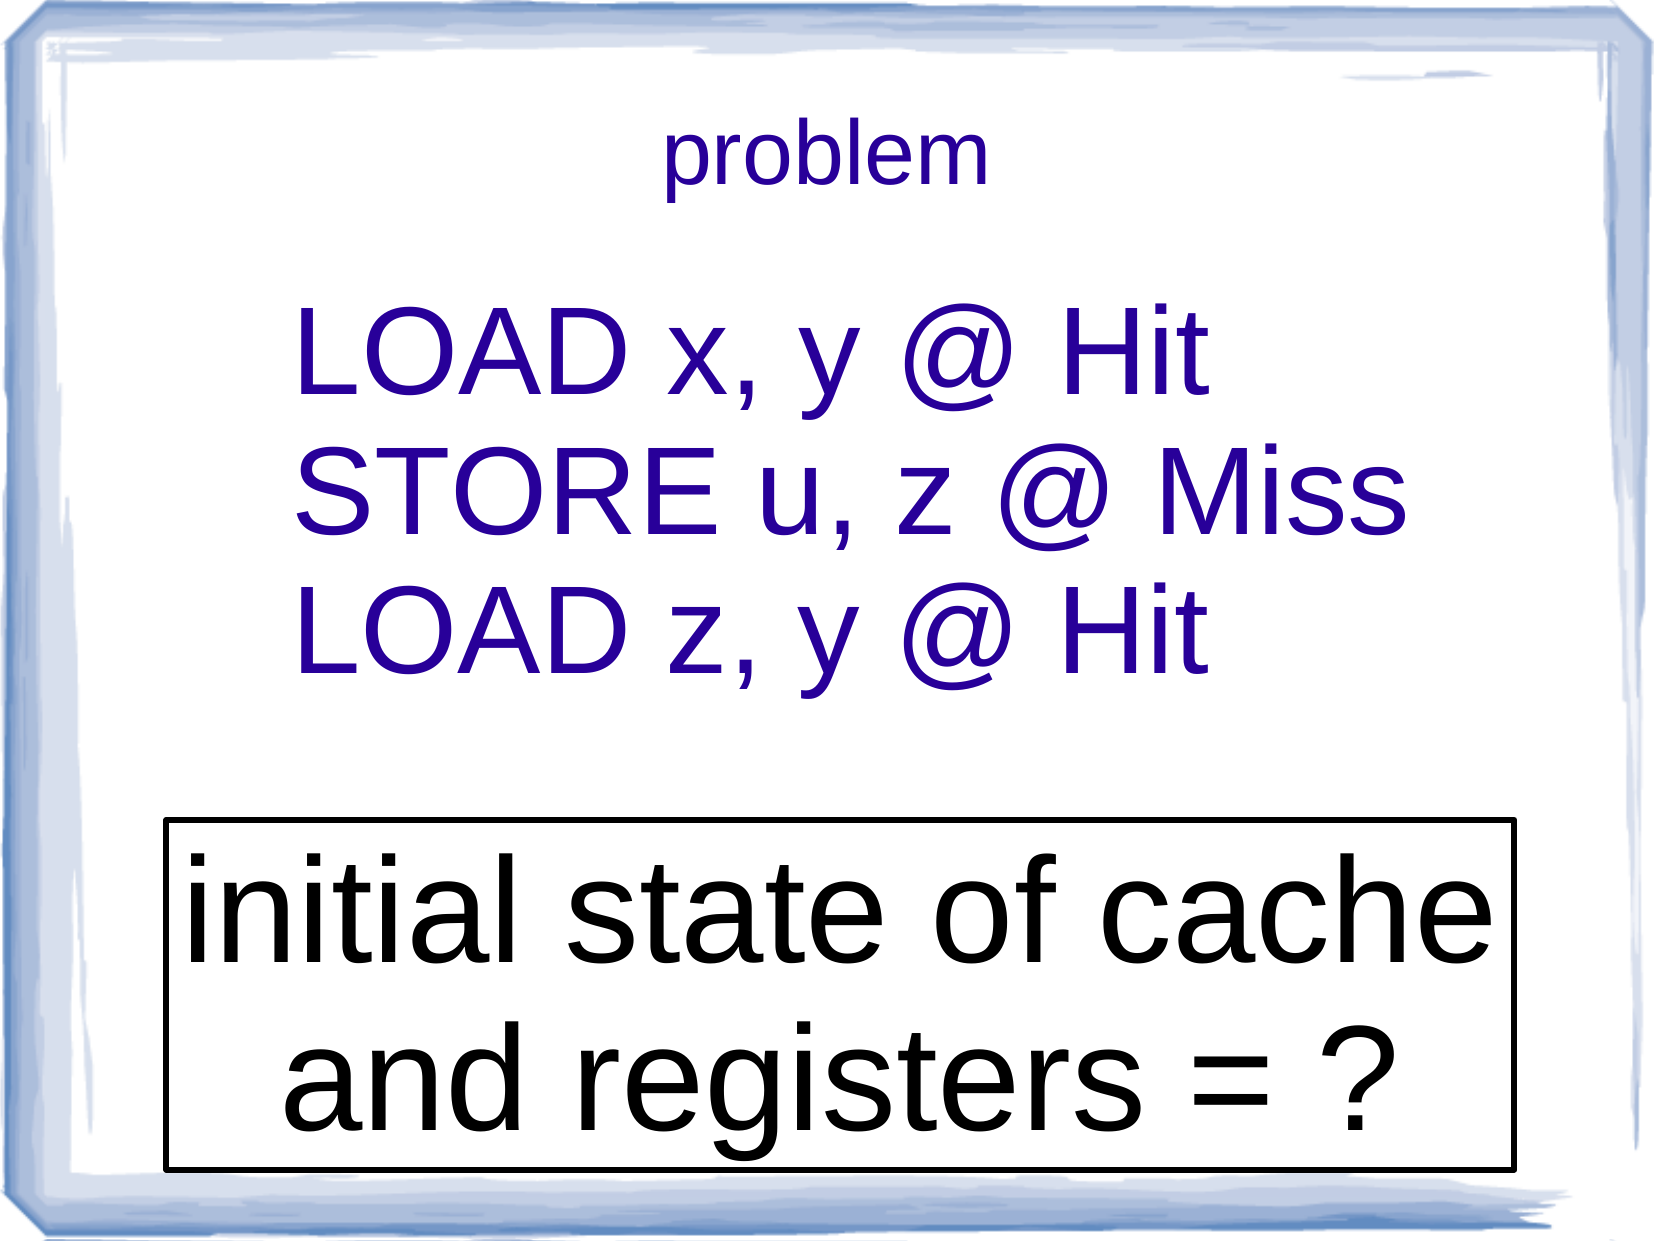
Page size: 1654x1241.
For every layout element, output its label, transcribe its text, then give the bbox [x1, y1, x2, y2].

picture [0, 0, 1654, 1241]
text_box initial state of cache and registers = ? [166, 819, 1515, 1170]
subtitle LOAD x, y @ Hit STORE u, z @ Miss LOAD z, y @ Hit [118, 228, 1571, 1033]
title problem [82, 49, 1571, 257]
